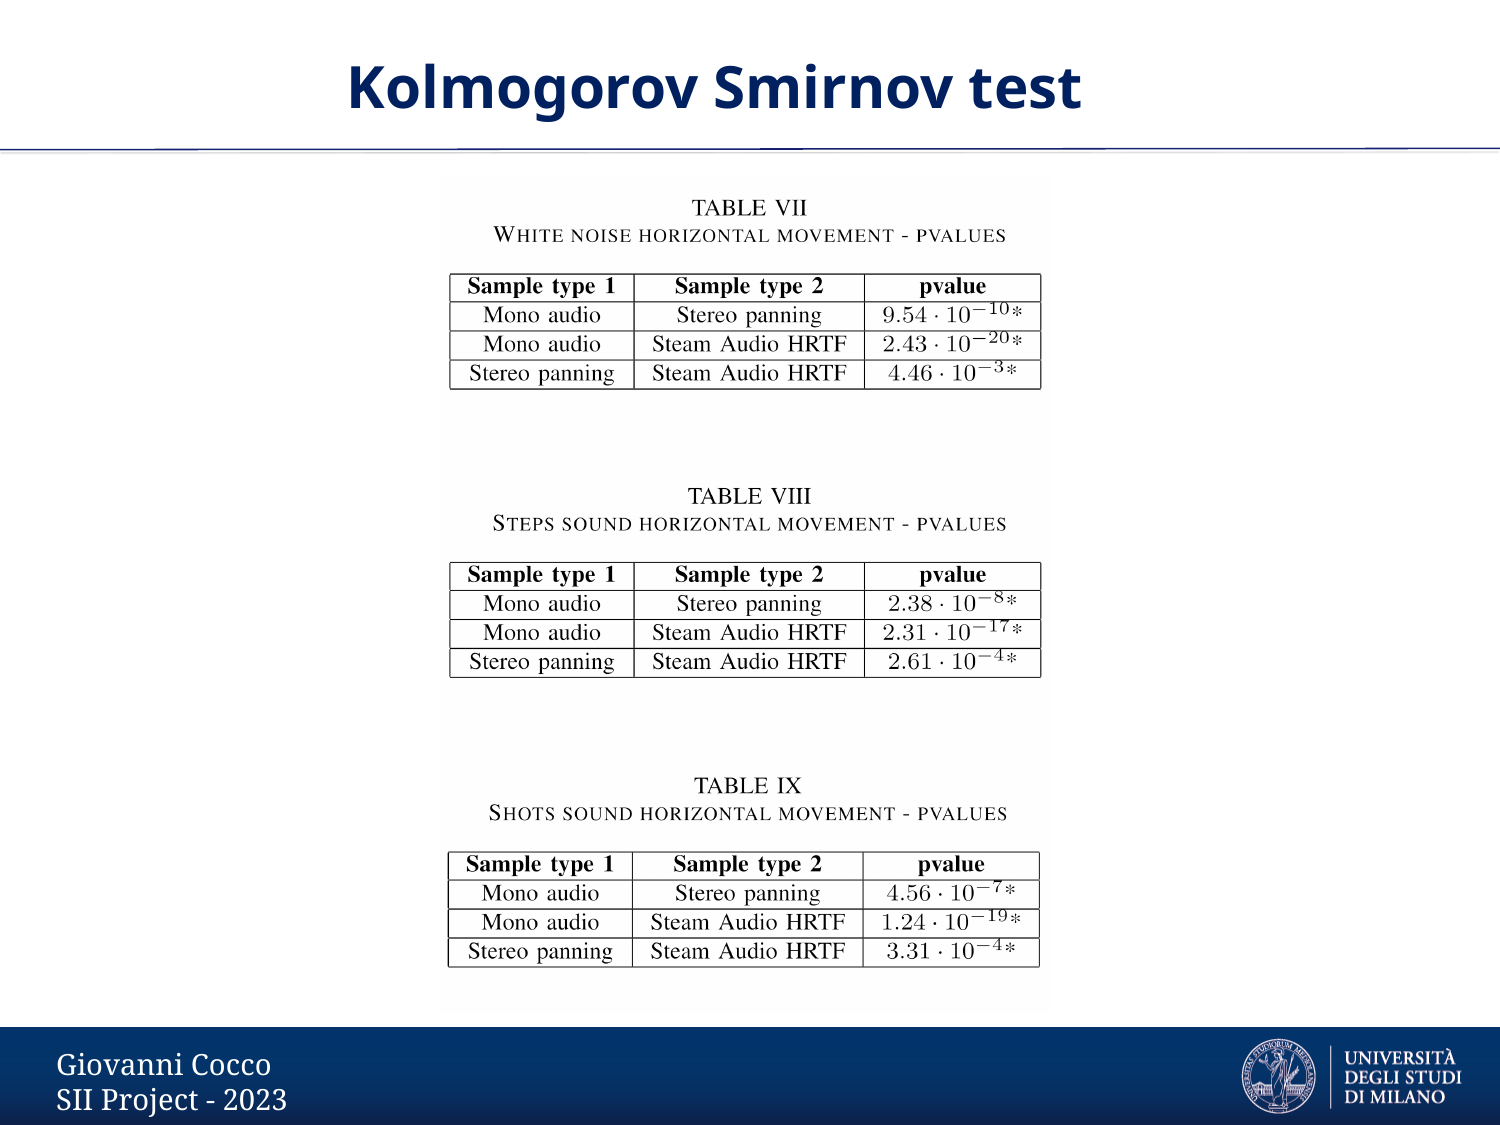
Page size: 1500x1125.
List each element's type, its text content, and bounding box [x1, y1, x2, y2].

text_box Kolmogorov Smirnov test [29, 43, 1400, 128]
picture [0, 1027, 1500, 1125]
picture [439, 174, 1051, 1013]
